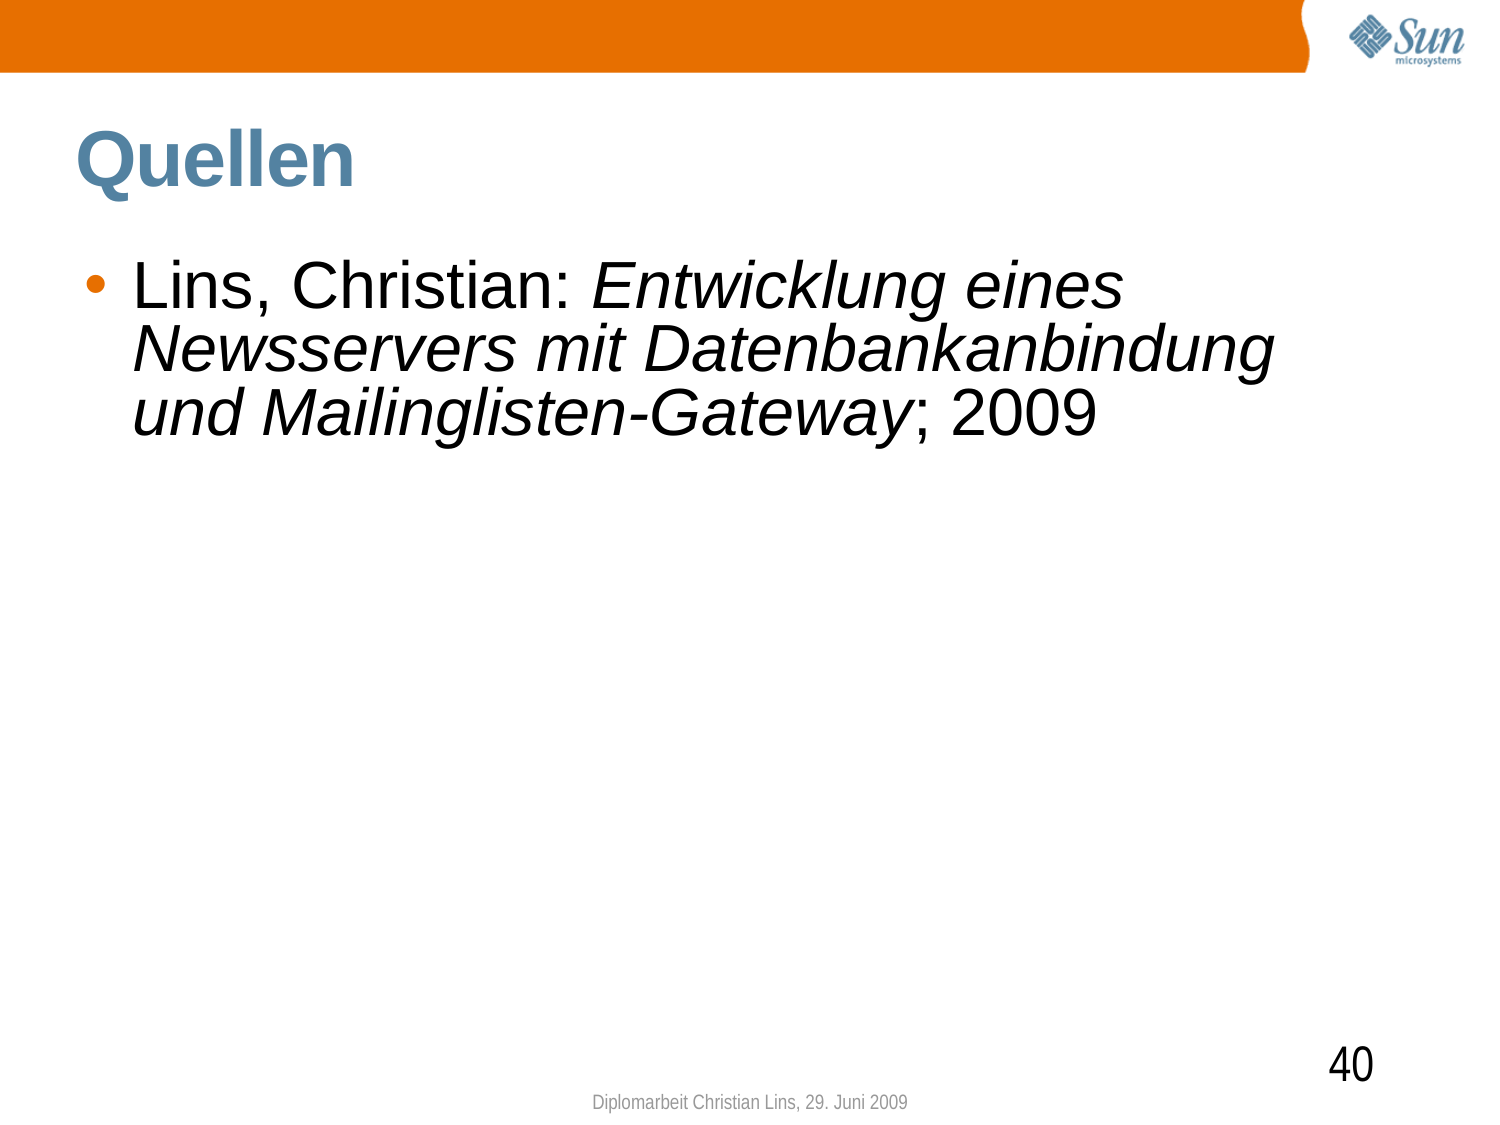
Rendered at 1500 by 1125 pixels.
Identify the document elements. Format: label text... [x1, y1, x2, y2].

list Lins, Christian: Entwicklung eines Newsservers mit Datenbankanbindung und Mailinglisten-Gateway; 2009 [64, 257, 1402, 952]
title Quellen [75, 122, 1438, 228]
picture [0, 0, 1500, 75]
